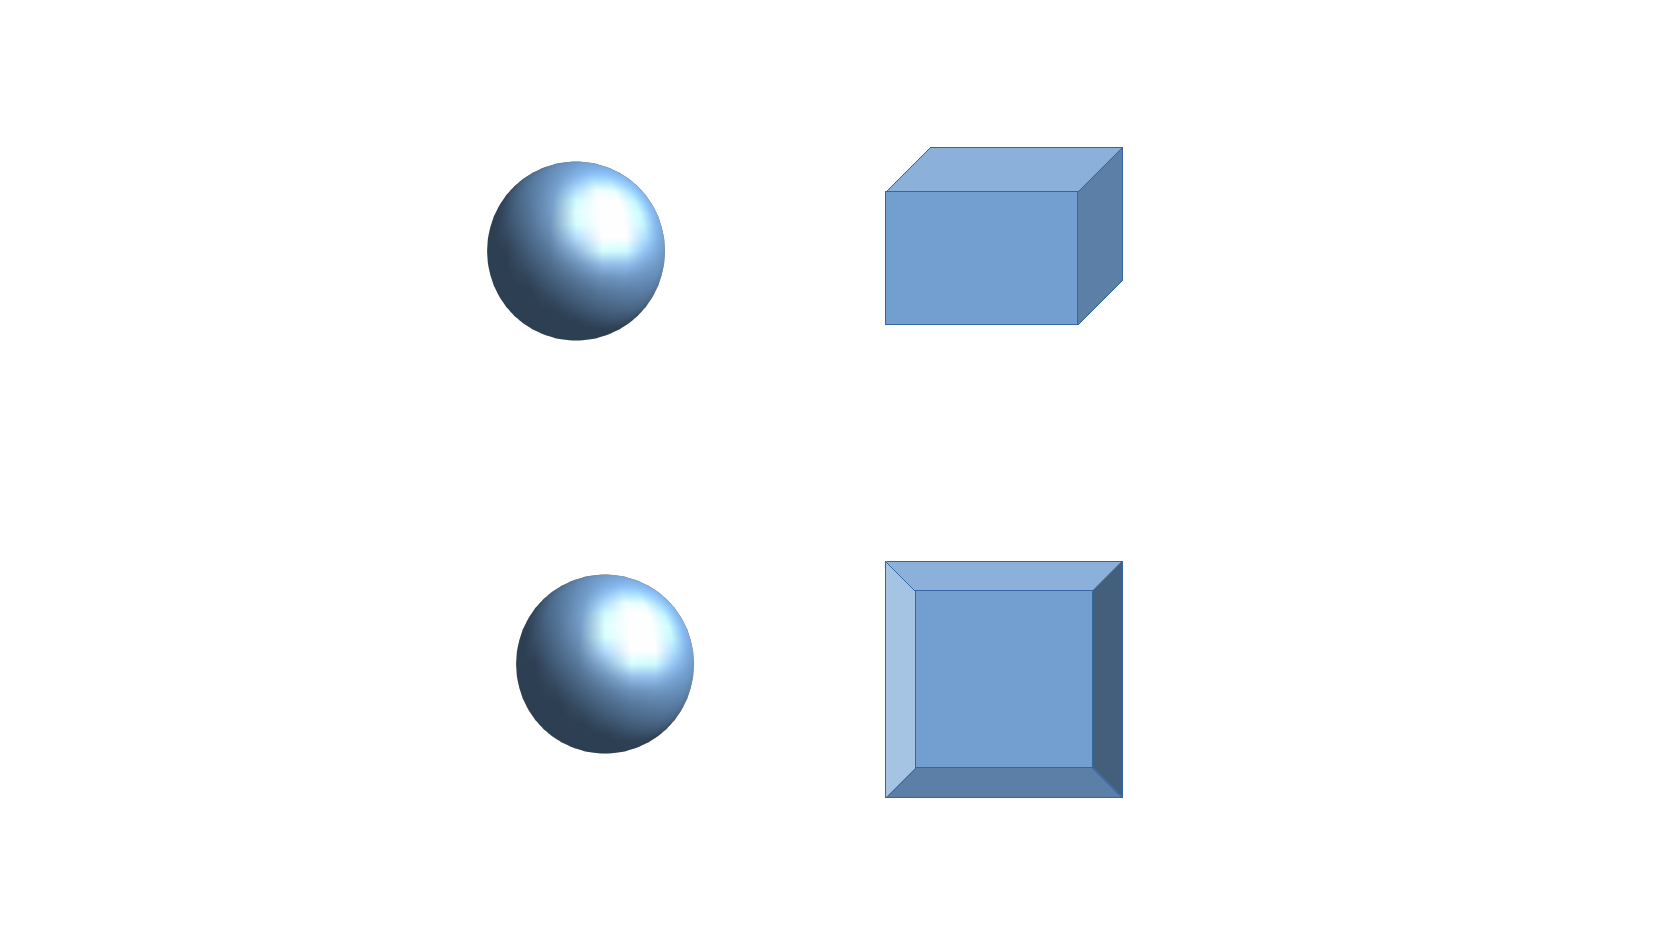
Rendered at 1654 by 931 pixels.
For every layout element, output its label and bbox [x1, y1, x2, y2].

text_box [887, 561, 1123, 798]
text_box [885, 147, 1123, 325]
